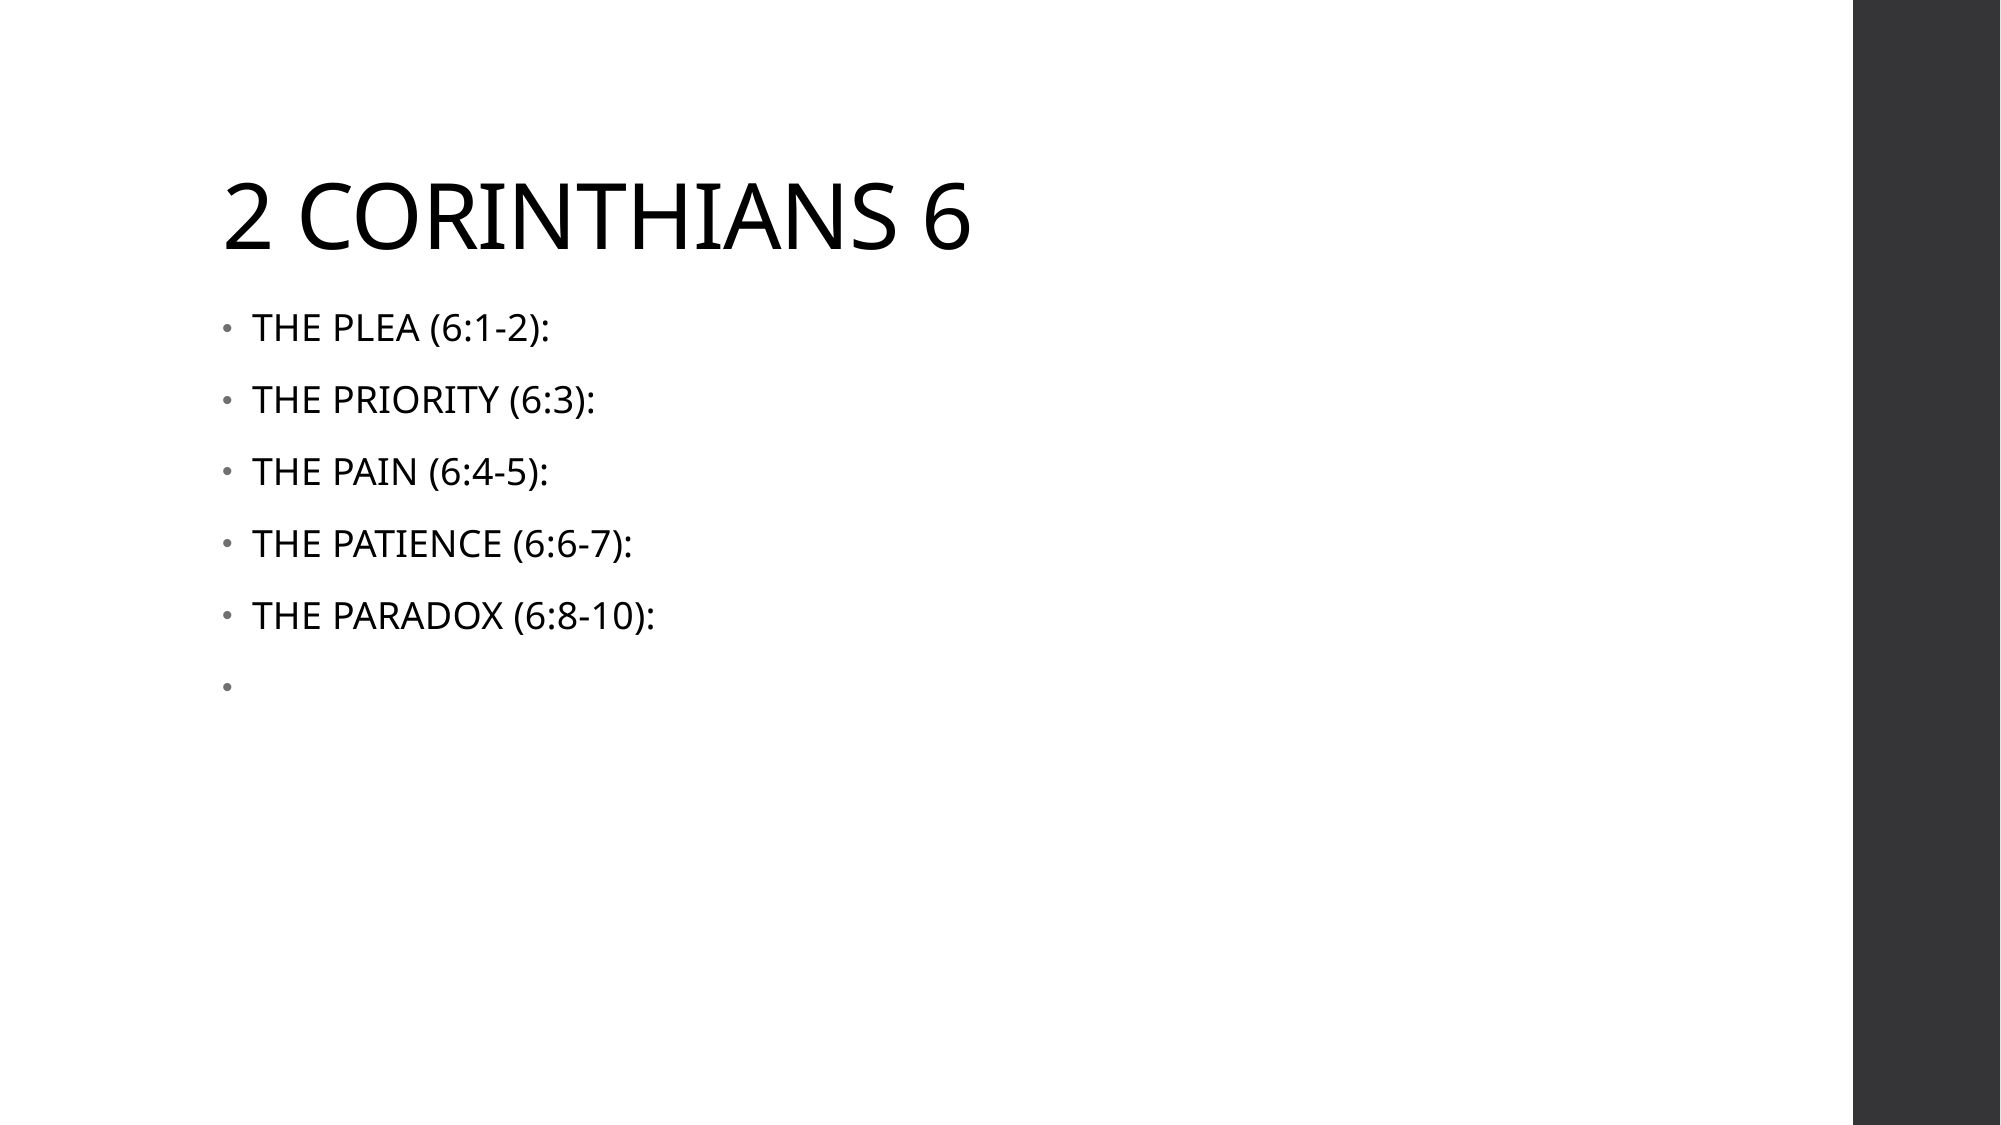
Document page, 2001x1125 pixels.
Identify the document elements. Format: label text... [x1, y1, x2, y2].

title 2 CORINTHIANS 6 [206, 60, 1797, 278]
list THE PLEA (6:1-2): THE PRIORITY (6:3): THE PAIN (6:4-5): THE PATIENCE (6:6-7): THE PARADOX (6:8-10): [206, 299, 1617, 1014]
